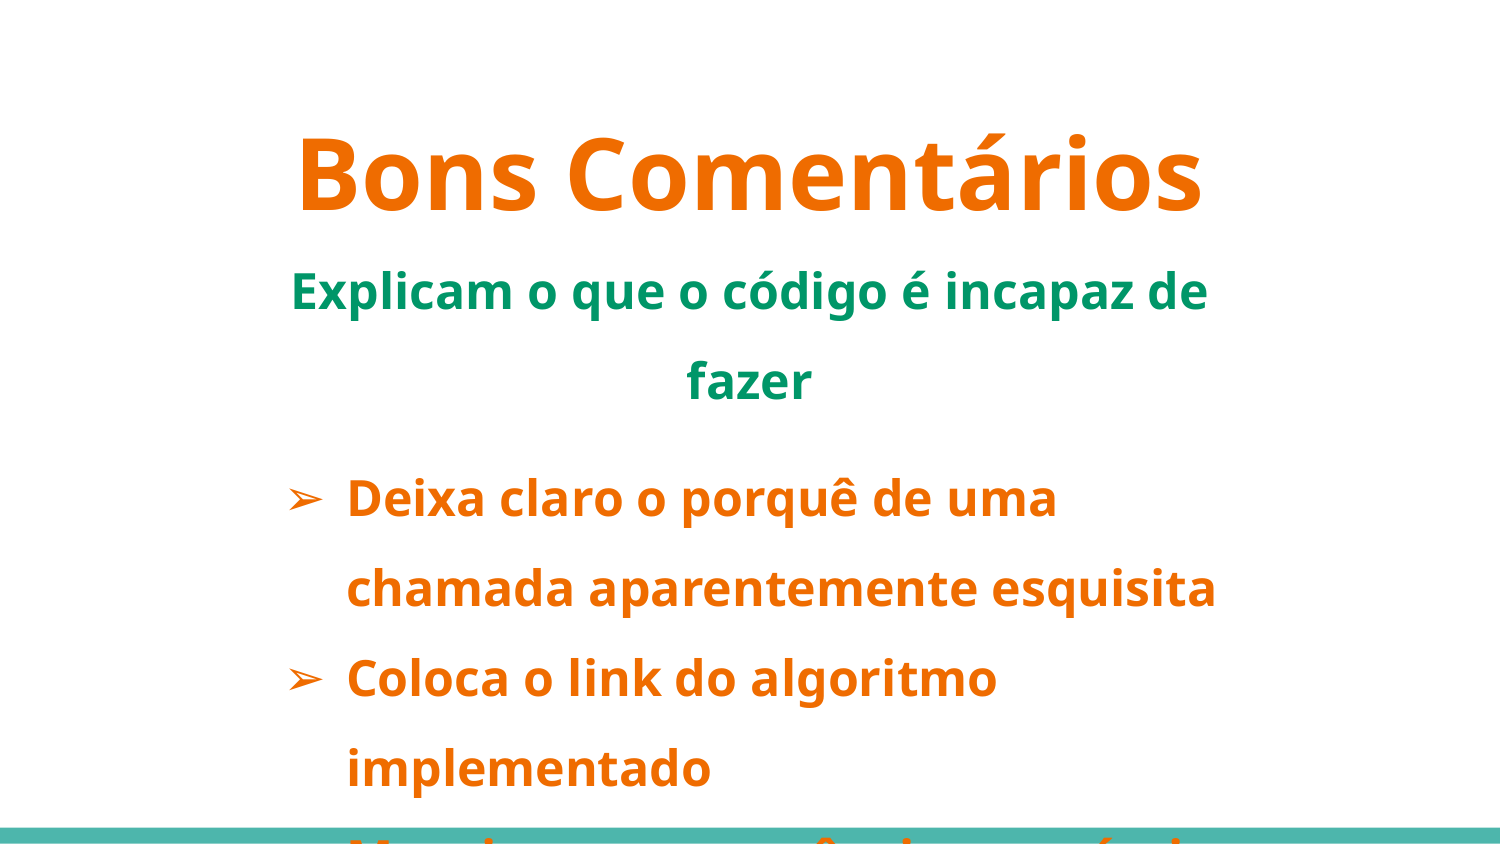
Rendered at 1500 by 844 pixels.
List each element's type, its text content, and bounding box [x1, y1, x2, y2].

text_box Bons Comentários Explicam o que o código é incapaz de fazer Deixa claro o porquê de uma chamada aparentemente esquisita Coloca o link do algoritmo implementado Menciona consequências possíveis // Esse método não é Thread-Safe [255, 35, 1245, 799]
